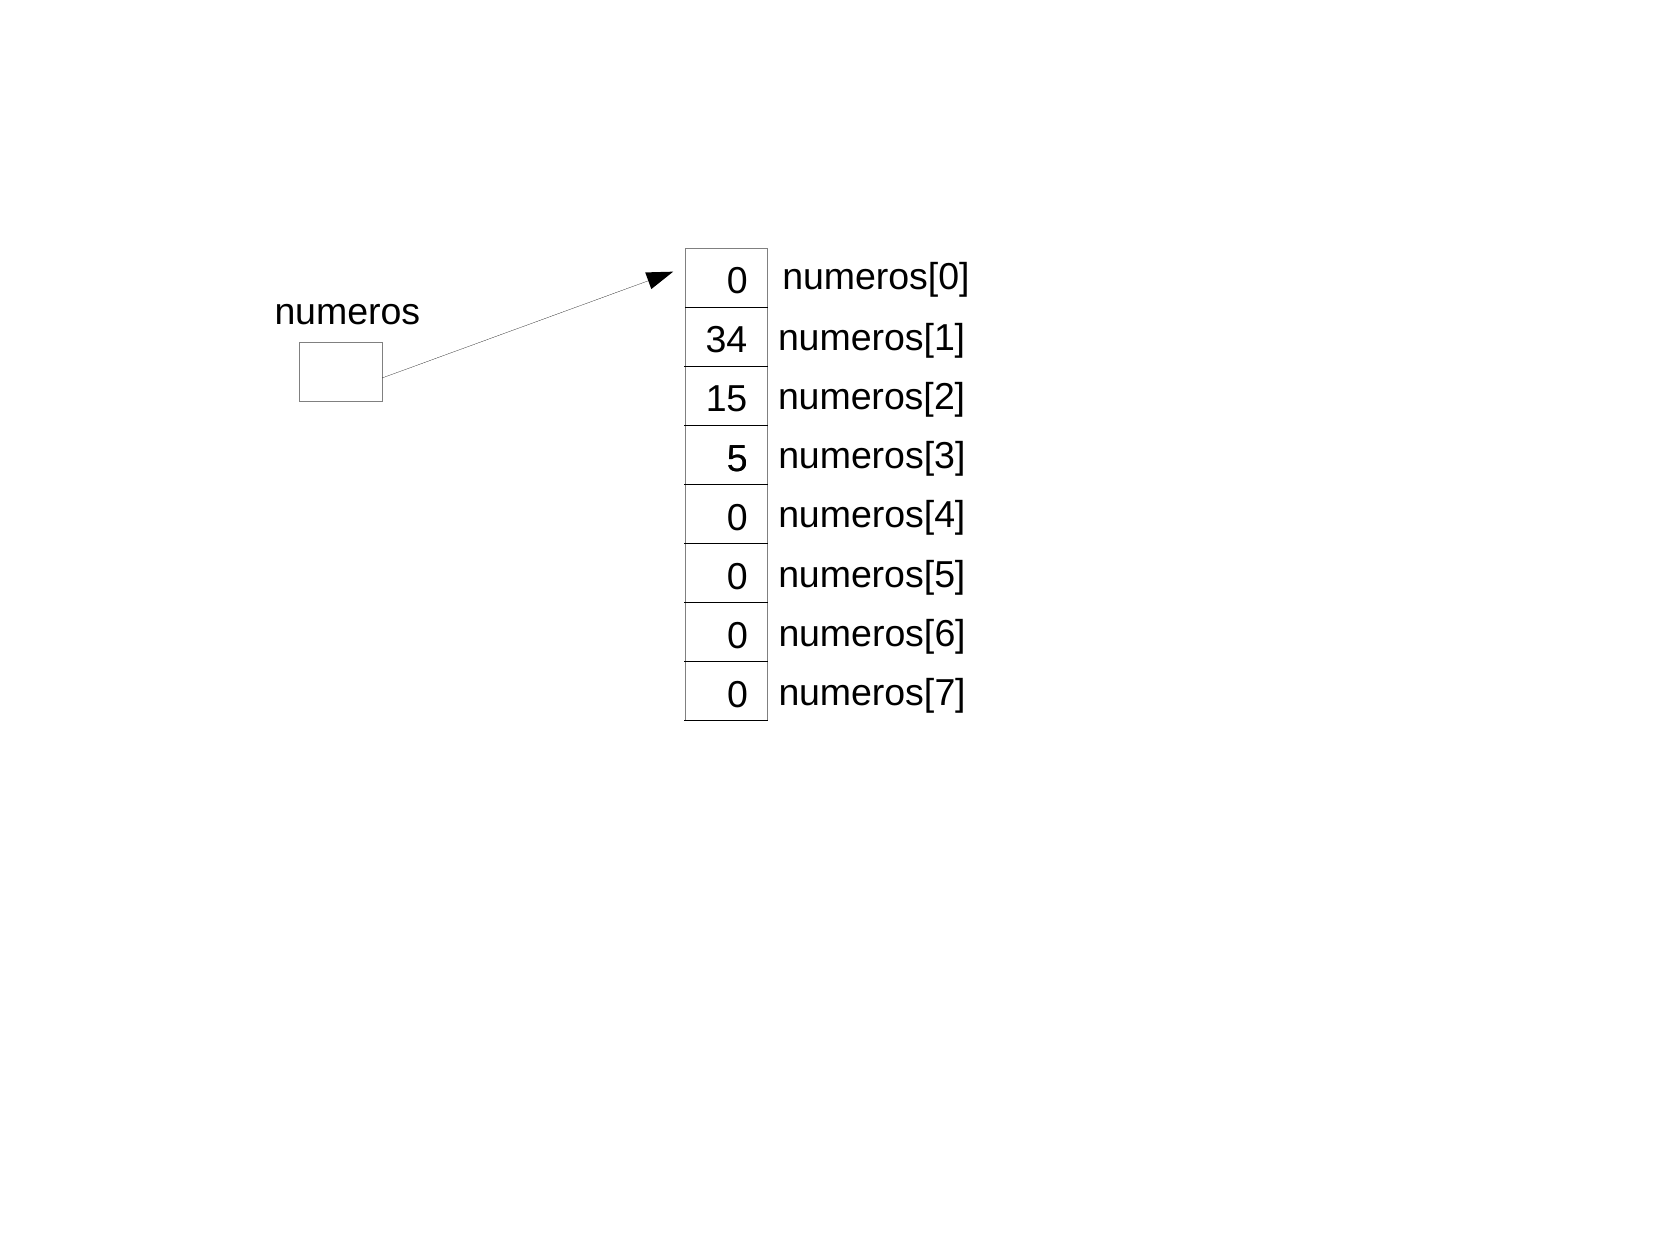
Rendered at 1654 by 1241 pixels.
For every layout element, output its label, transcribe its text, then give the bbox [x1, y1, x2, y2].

text_box 34 [690, 311, 763, 369]
text_box numeros[7] [763, 663, 981, 721]
text_box numeros[6] [763, 604, 981, 662]
text_box 15 [691, 370, 763, 428]
text_box 0 [691, 607, 763, 664]
text_box 0 [691, 666, 763, 724]
text_box numeros[1] [763, 309, 981, 367]
text_box numeros[5] [763, 545, 981, 603]
text_box numeros[4] [763, 486, 981, 544]
text_box numeros[3] [763, 427, 981, 485]
text_box 0 [691, 488, 763, 546]
text_box numeros [259, 283, 436, 341]
text_box 5 [691, 429, 763, 487]
text_box numeros[2] [763, 368, 981, 426]
text_box 0 [691, 547, 763, 605]
text_box numeros[0] [768, 248, 985, 305]
text_box 0 [691, 252, 763, 310]
